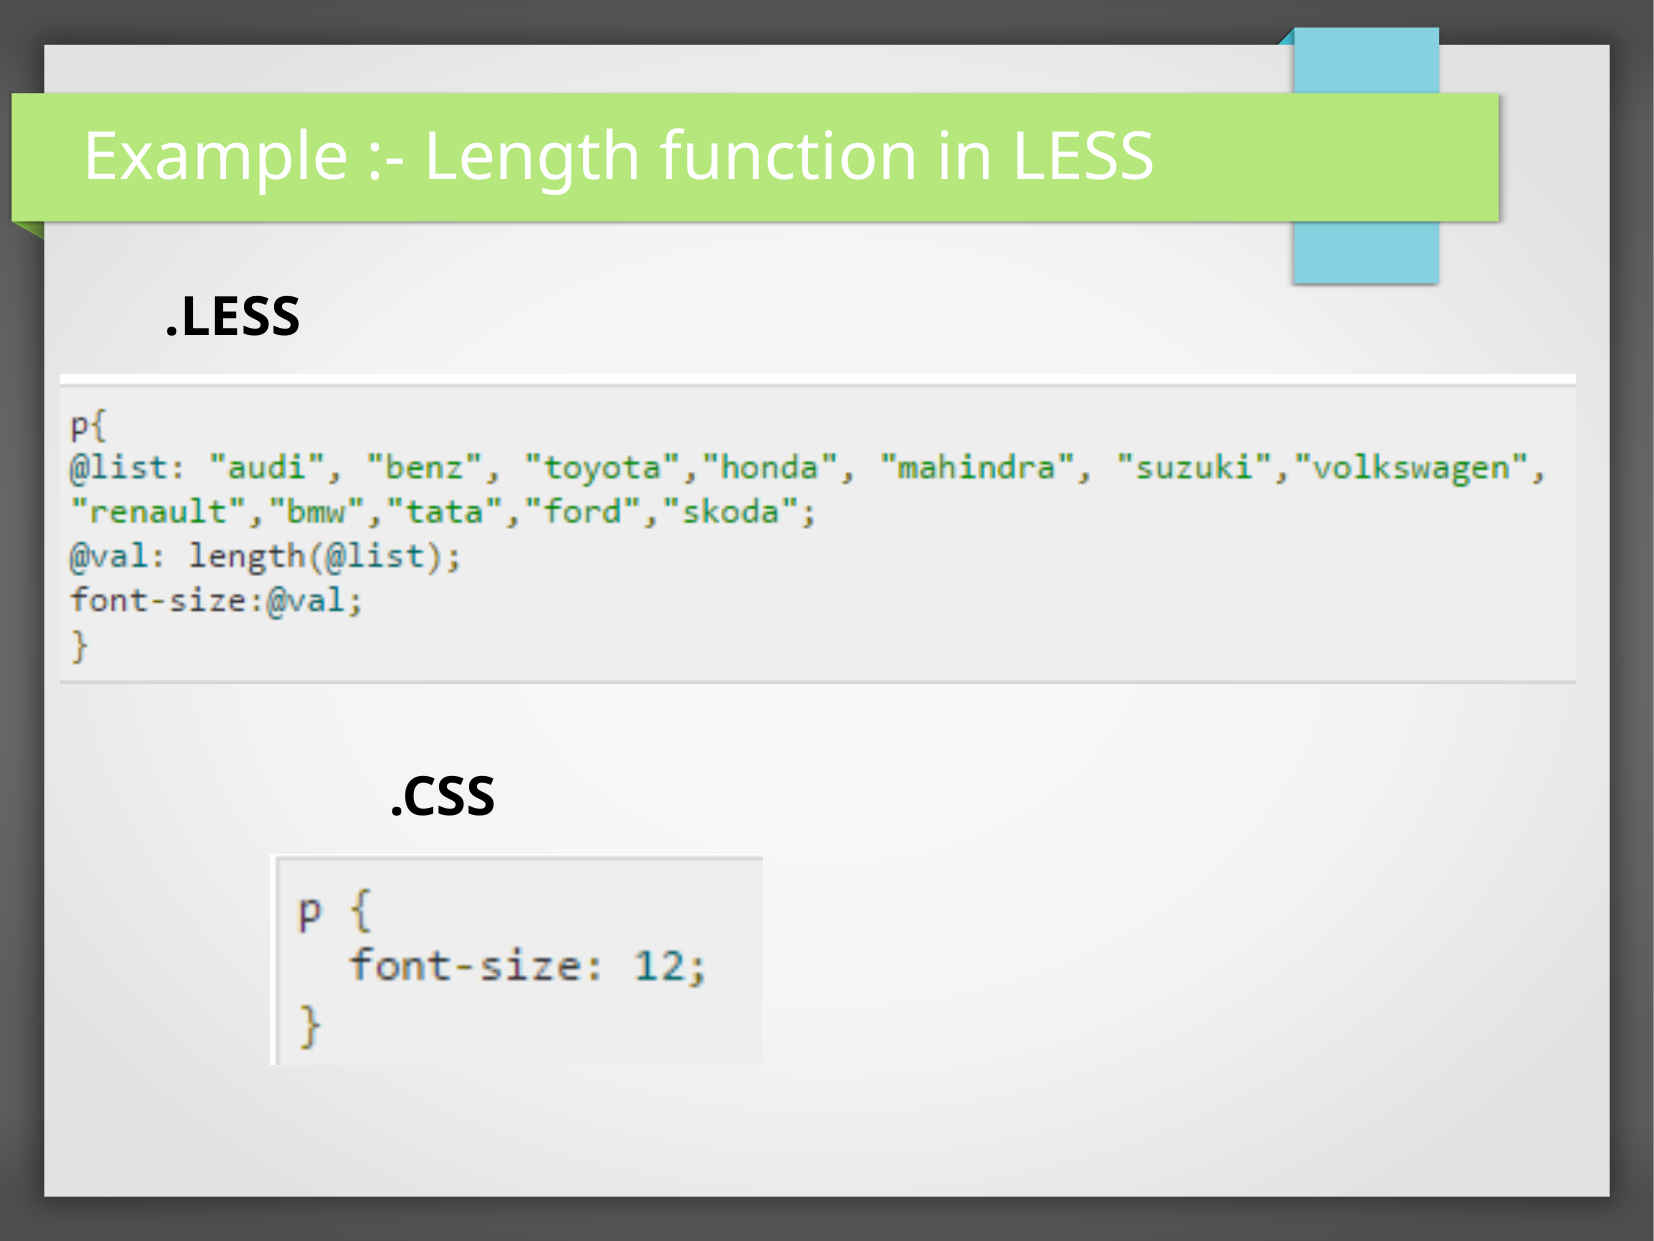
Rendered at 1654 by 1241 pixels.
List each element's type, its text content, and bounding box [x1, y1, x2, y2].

text_box .CSS [375, 749, 537, 841]
picture [0, 0, 1654, 1241]
title Example :- Length function in LESS [82, 59, 1456, 248]
text_box .LESS [150, 270, 343, 361]
